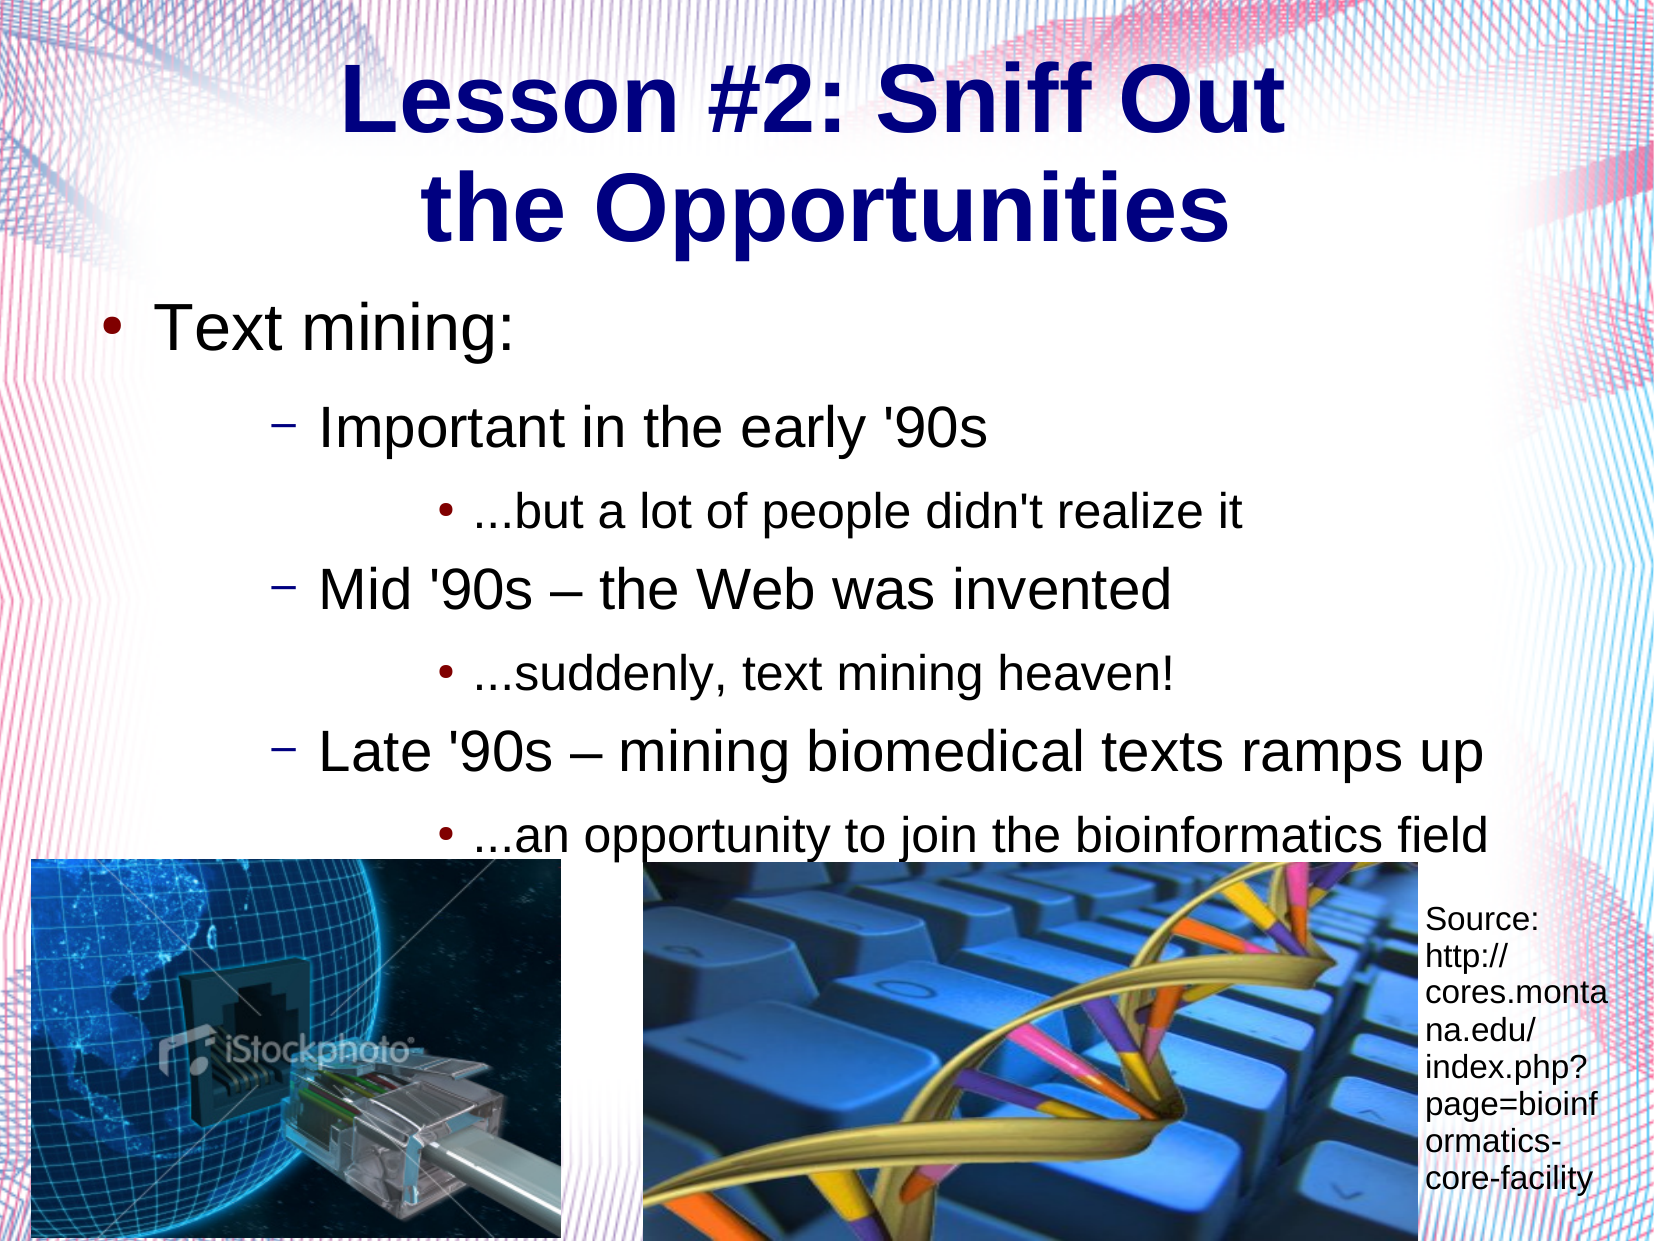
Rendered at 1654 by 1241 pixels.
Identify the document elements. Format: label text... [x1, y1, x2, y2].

list Text mining: Important in the early '90s ...but a lot of people didn't realize it Mid '90s – the Web was invented ...suddenly, text mining heaven! Late '90s – mining biomedical texts ramps up ...an opportunity to join the bioinformatics field [82, 290, 1654, 1109]
text_box Source: http://cores.montana.edu/index.php?page=bioinformatics-core-facility [1425, 900, 1613, 1201]
picture [0, 0, 1654, 1241]
title Lesson #2: Sniff Out the Opportunities [82, 43, 1571, 263]
